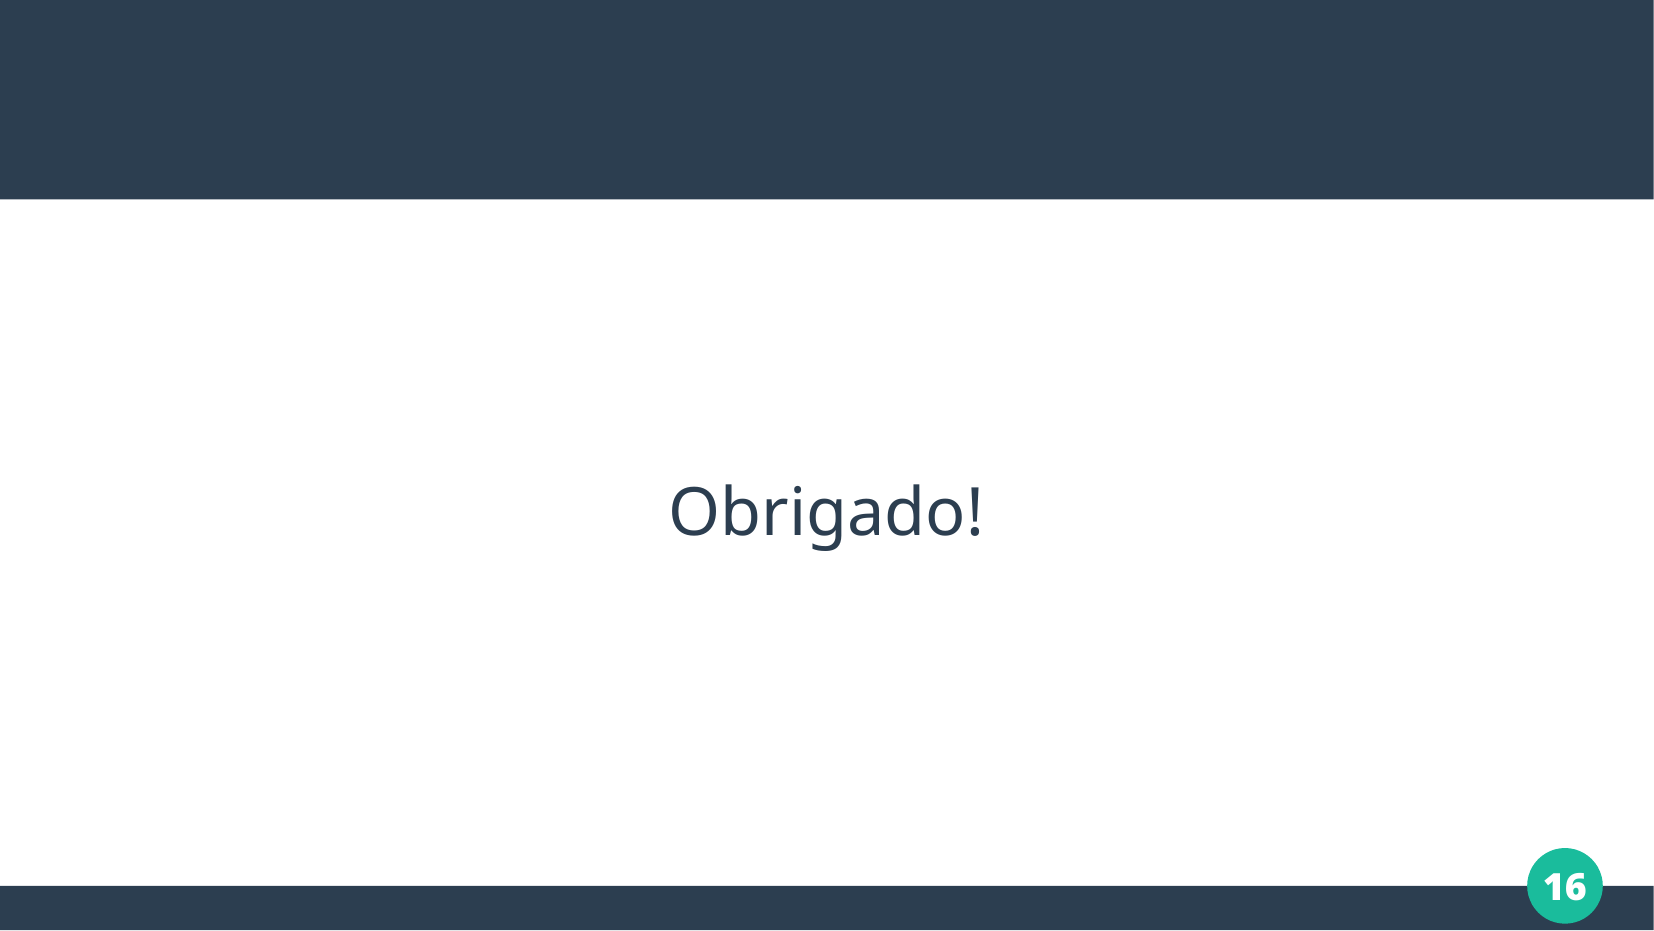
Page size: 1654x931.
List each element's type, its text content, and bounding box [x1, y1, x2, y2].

subtitle Obrigado! [59, 236, 1595, 784]
